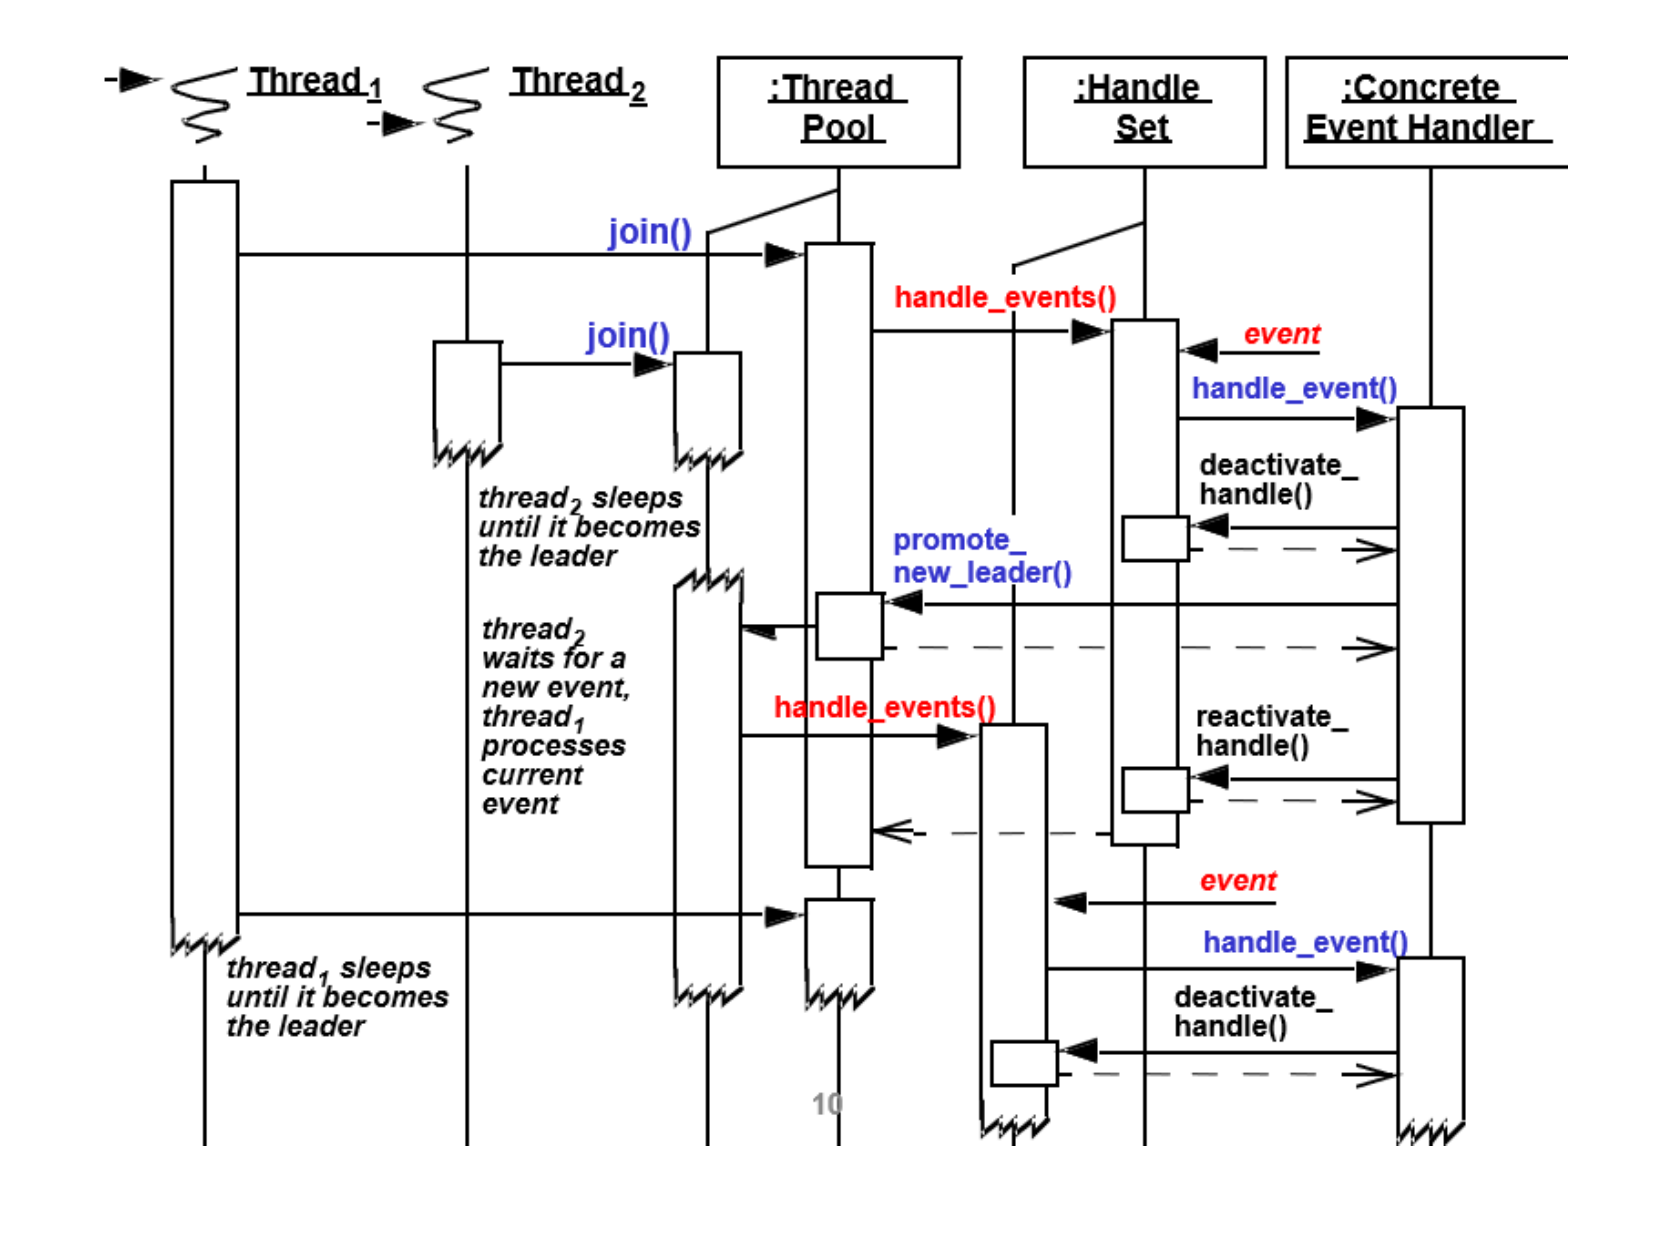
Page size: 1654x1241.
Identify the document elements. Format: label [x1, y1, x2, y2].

picture [85, 49, 1568, 1146]
